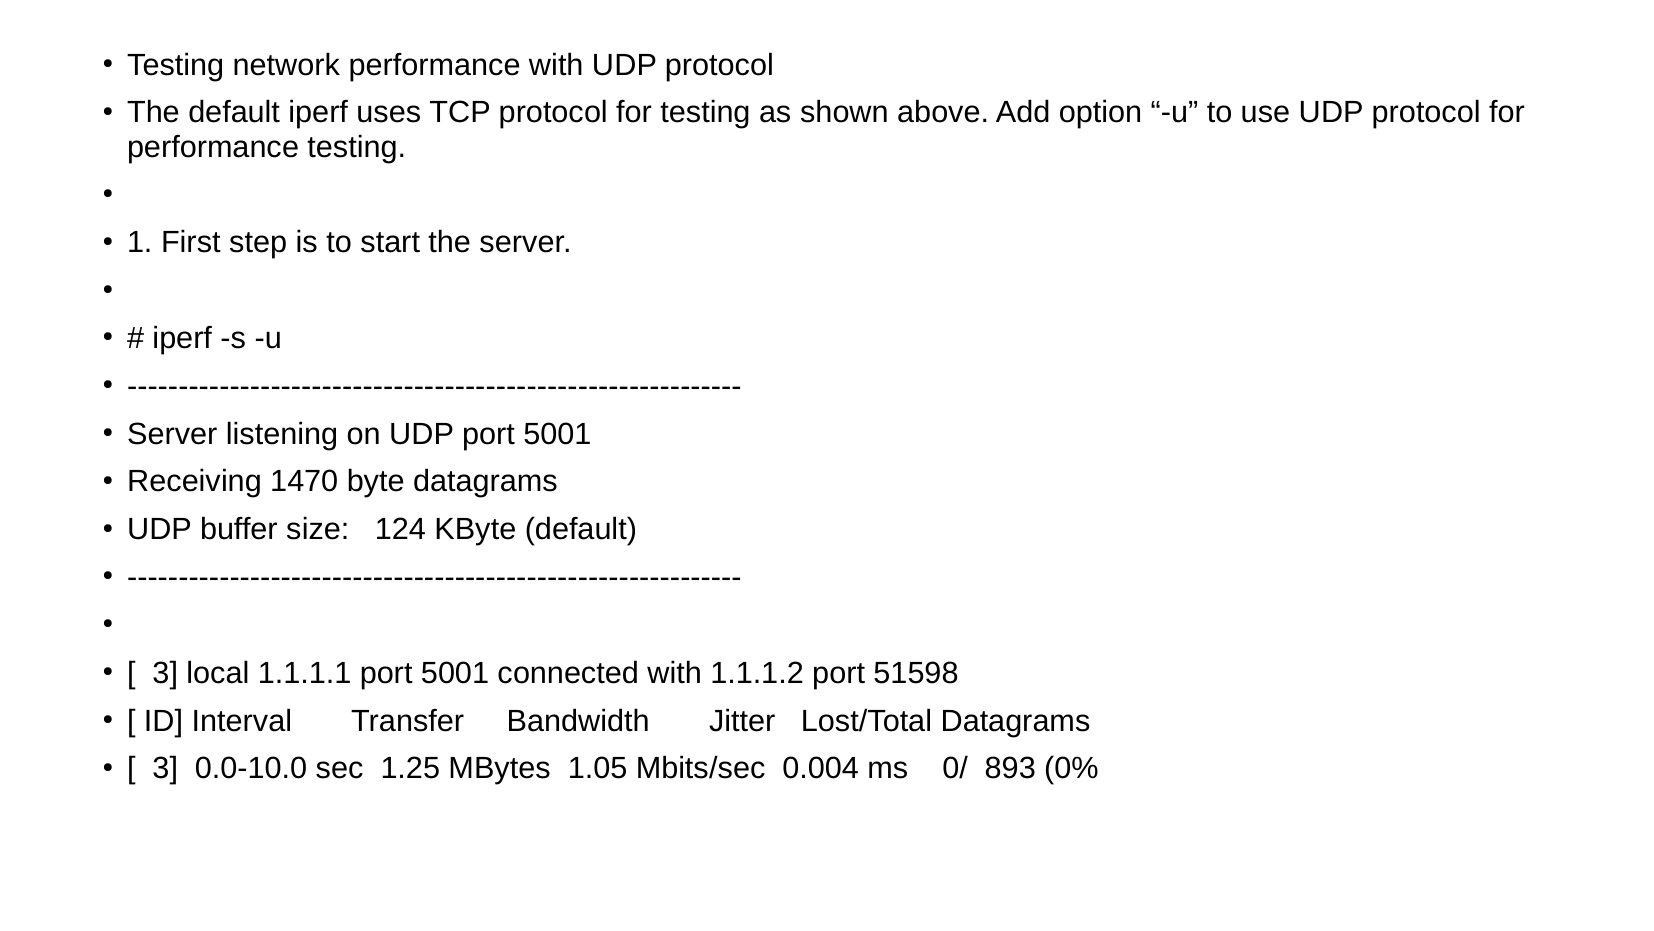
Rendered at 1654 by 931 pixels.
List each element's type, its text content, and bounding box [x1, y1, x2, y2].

list Testing network performance with UDP protocol The default iperf uses TCP protocol for testing as shown above. Add option “-u” to use UDP protocol for performance testing. 1. First step is to start the server. # iperf -s -u ------------------------------------------------------------ Server listening on UDP port 5001 Receiving 1470 byte datagrams UDP buffer size: 124 KByte (default) ------------------------------------------------------------ [ 3] local 1.1.1.1 port 5001 connected with 1.1.1.2 port 51598 [ ID] Interval Transfer Bandwidth Jitter Lost/Total Datagrams [ 3] 0.0-10.0 sec 1.25 MBytes 1.05 Mbits/sec 0.004 ms 0/ 893 (0% [94, 47, 1583, 792]
